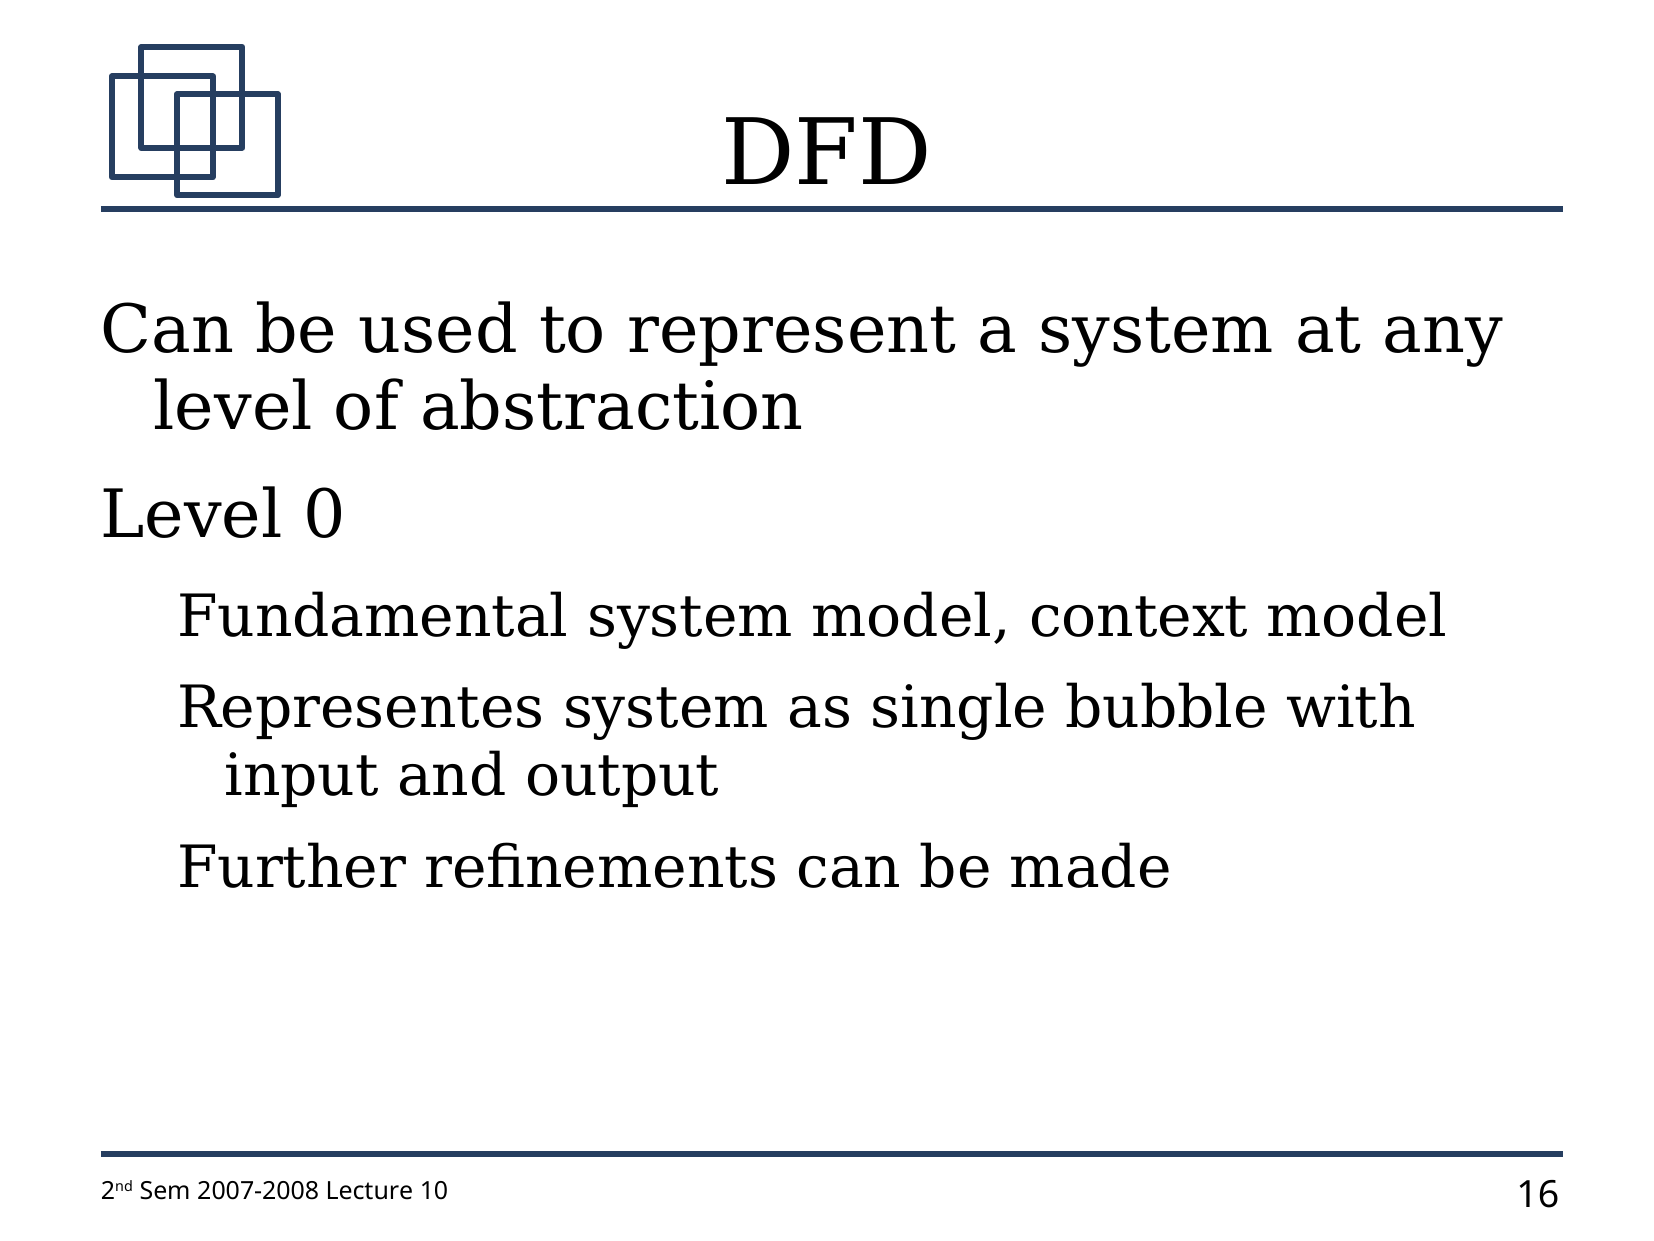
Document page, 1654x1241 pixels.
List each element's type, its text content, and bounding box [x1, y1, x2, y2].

list Can be used to represent a system at any level of abstraction Level 0 Fundamental system model, context model Representes system as single bubble with input and output Further refinements can be made [82, 290, 1571, 1109]
title DFD [82, 49, 1571, 257]
